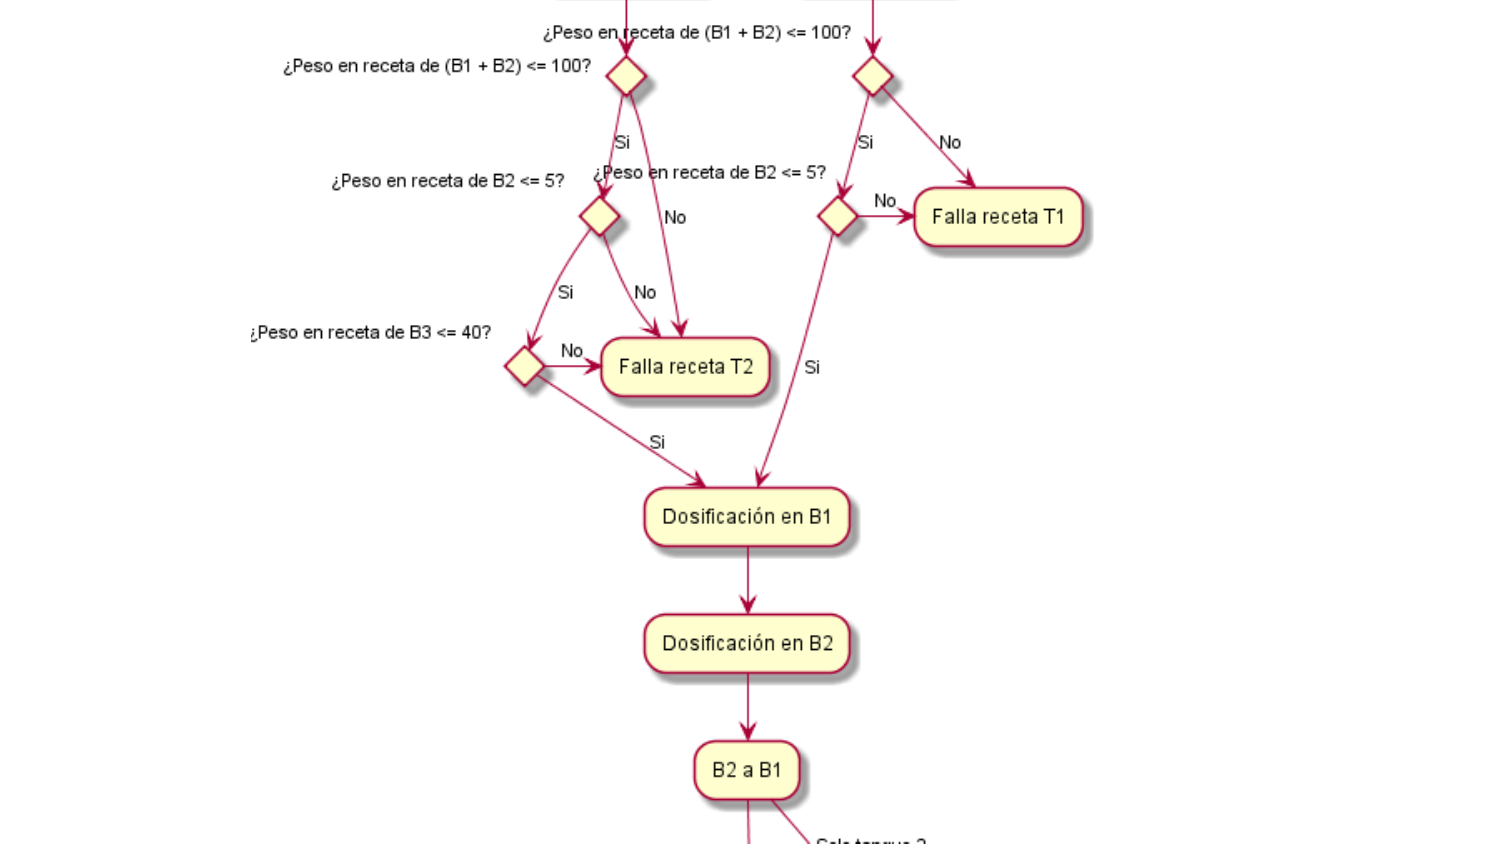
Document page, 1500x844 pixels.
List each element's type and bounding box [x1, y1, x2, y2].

picture [251, 0, 1249, 844]
